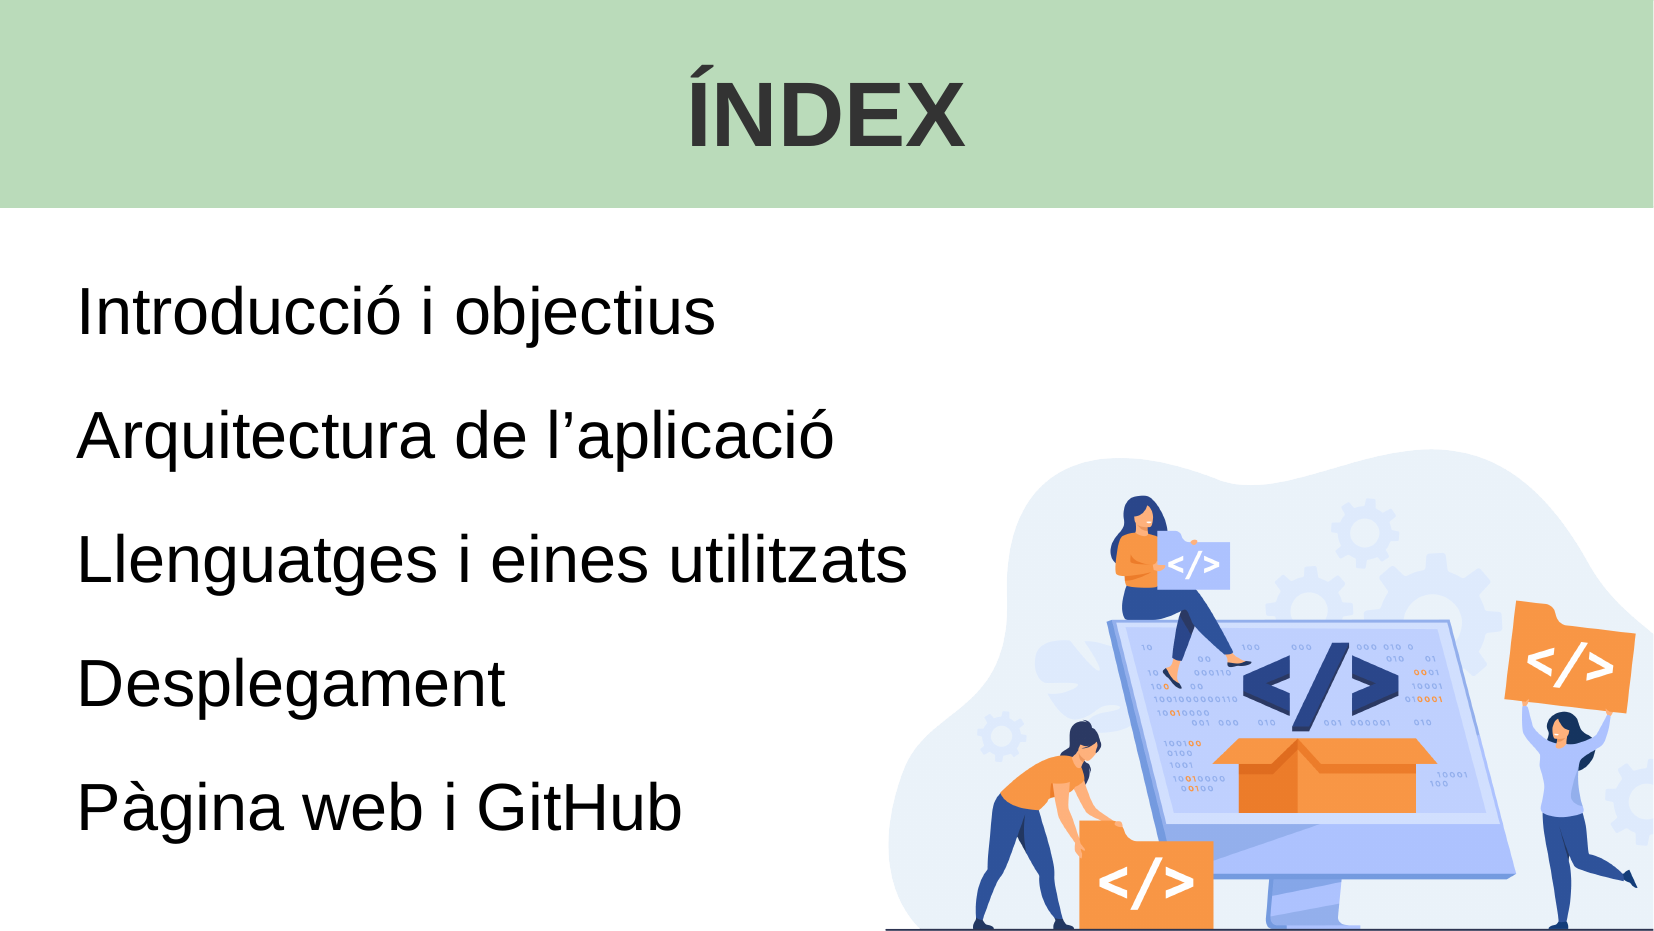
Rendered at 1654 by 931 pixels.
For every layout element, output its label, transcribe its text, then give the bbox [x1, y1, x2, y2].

list Introducció i objectius Arquitectura de l’aplicació Llenguatges i eines utilitzats Desplegament Pàgina web i GitHub [76, 236, 1565, 916]
text_box [0, 0, 1654, 207]
title ÍNDEX [82, 37, 1571, 193]
picture [885, 449, 1654, 931]
